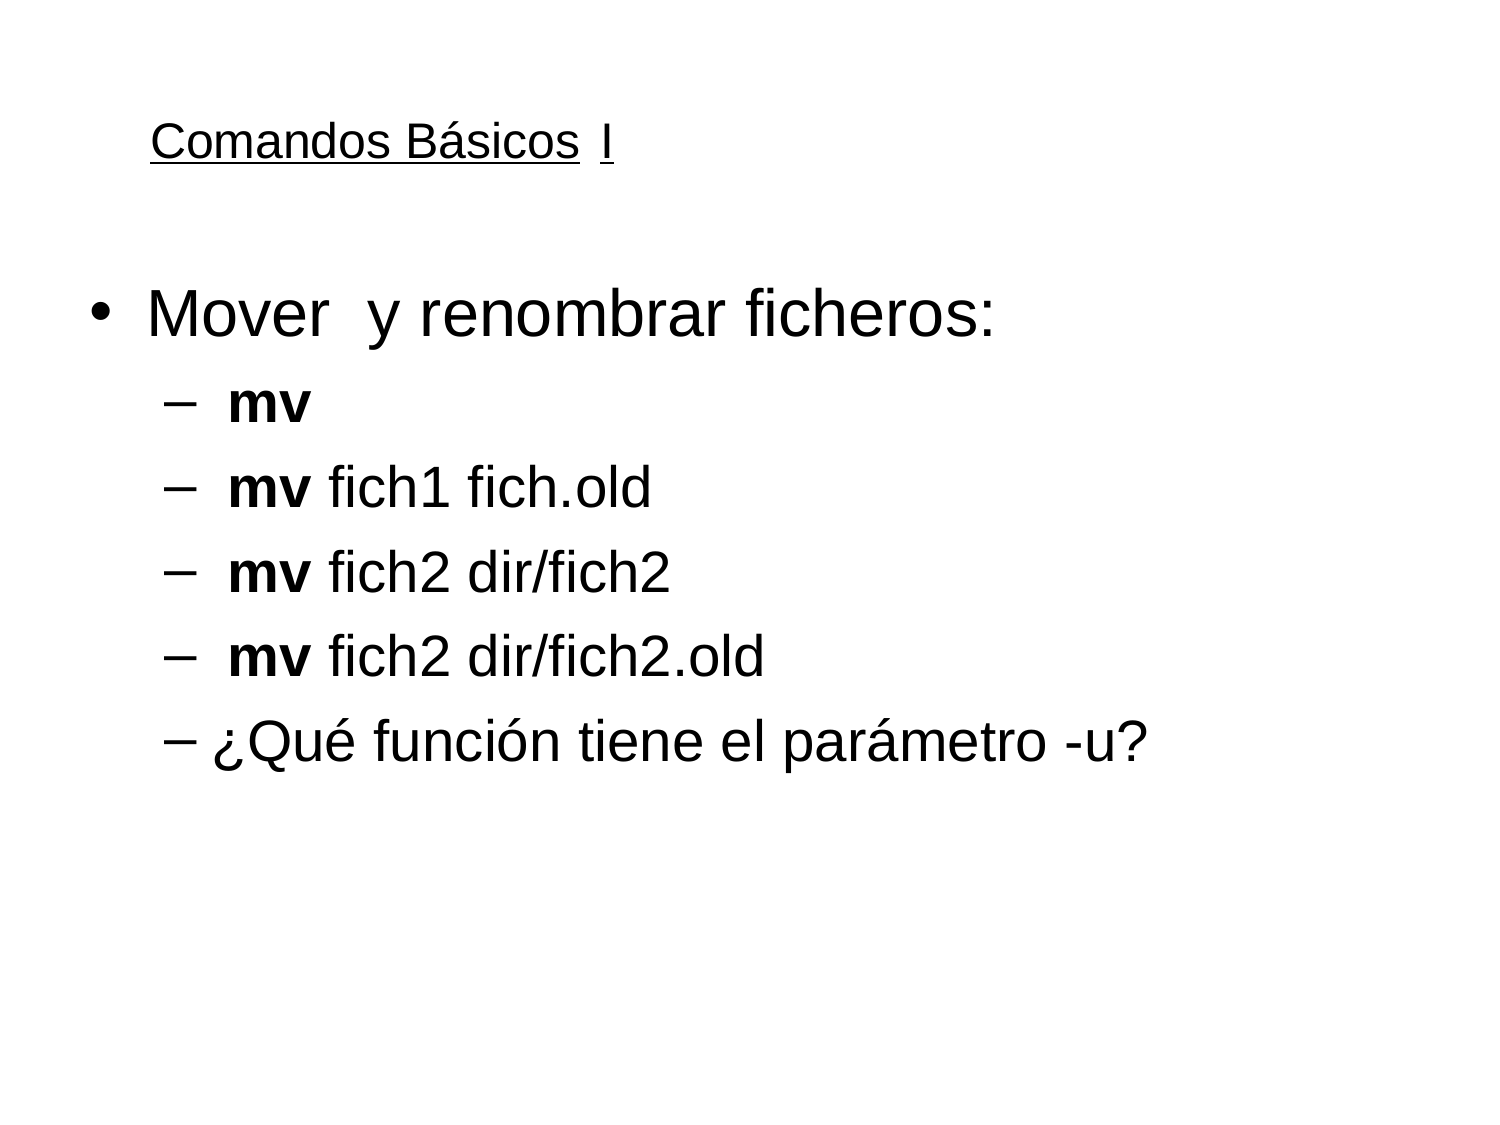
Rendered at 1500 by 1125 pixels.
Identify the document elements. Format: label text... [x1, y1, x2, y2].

title Comandos Básicos I [75, 45, 1426, 233]
list Mover y renombrar ficheros: mv mv fich1 fich.old mv fich2 dir/fich2 mv fich2 dir/fich2.old ¿Qué función tiene el parámetro -u? [75, 262, 1426, 1006]
